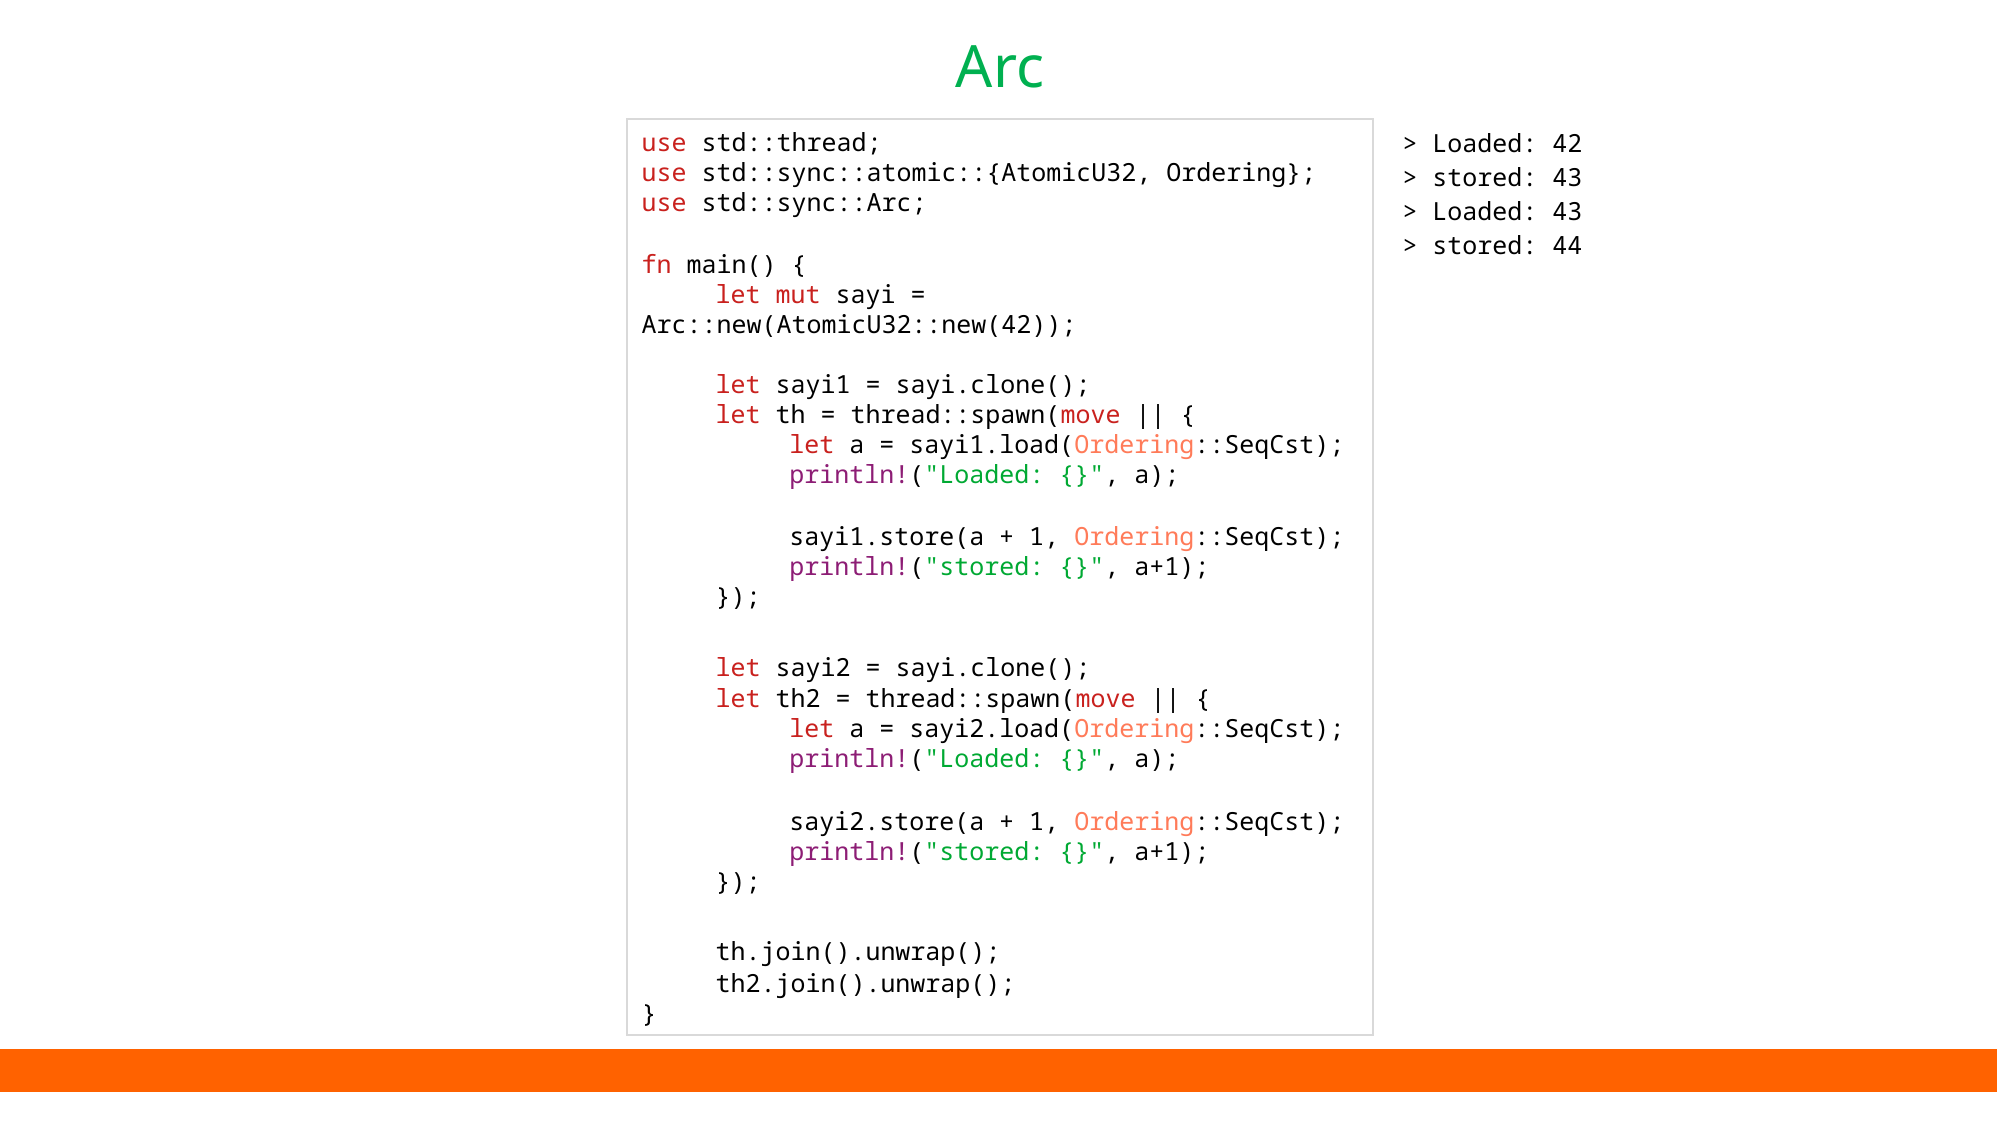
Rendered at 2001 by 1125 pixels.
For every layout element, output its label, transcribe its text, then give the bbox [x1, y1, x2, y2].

list Arc [420, 29, 1580, 119]
text_box [0, 1049, 1997, 1092]
text_box > Loaded: 42 > stored: 43 > Loaded: 43 > stored: 44 [1387, 118, 1568, 258]
text_box use std::thread; use std::sync::atomic::{AtomicU32, Ordering}; use std::sync::Arc; fn main() { let mut sayi = Arc::new(AtomicU32::new(42)); let sayi1 = sayi.clone(); let th = thread::spawn(move || { let a = sayi1.load(Ordering::SeqCst); println!("Loaded: {}", a); sayi1.store(a + 1, Ordering::SeqCst); println!("stored: {}", a+1); }); let sayi2 = sayi.clone(); let th2 = thread::spawn(move || { let a = sayi2.load(Ordering::SeqCst); println!("Loaded: {}", a); sayi2.store(a + 1, Ordering::SeqCst); println!("stored: {}", a+1); }); th.join().unwrap(); th2.join().unwrap(); } [626, 118, 1374, 1005]
